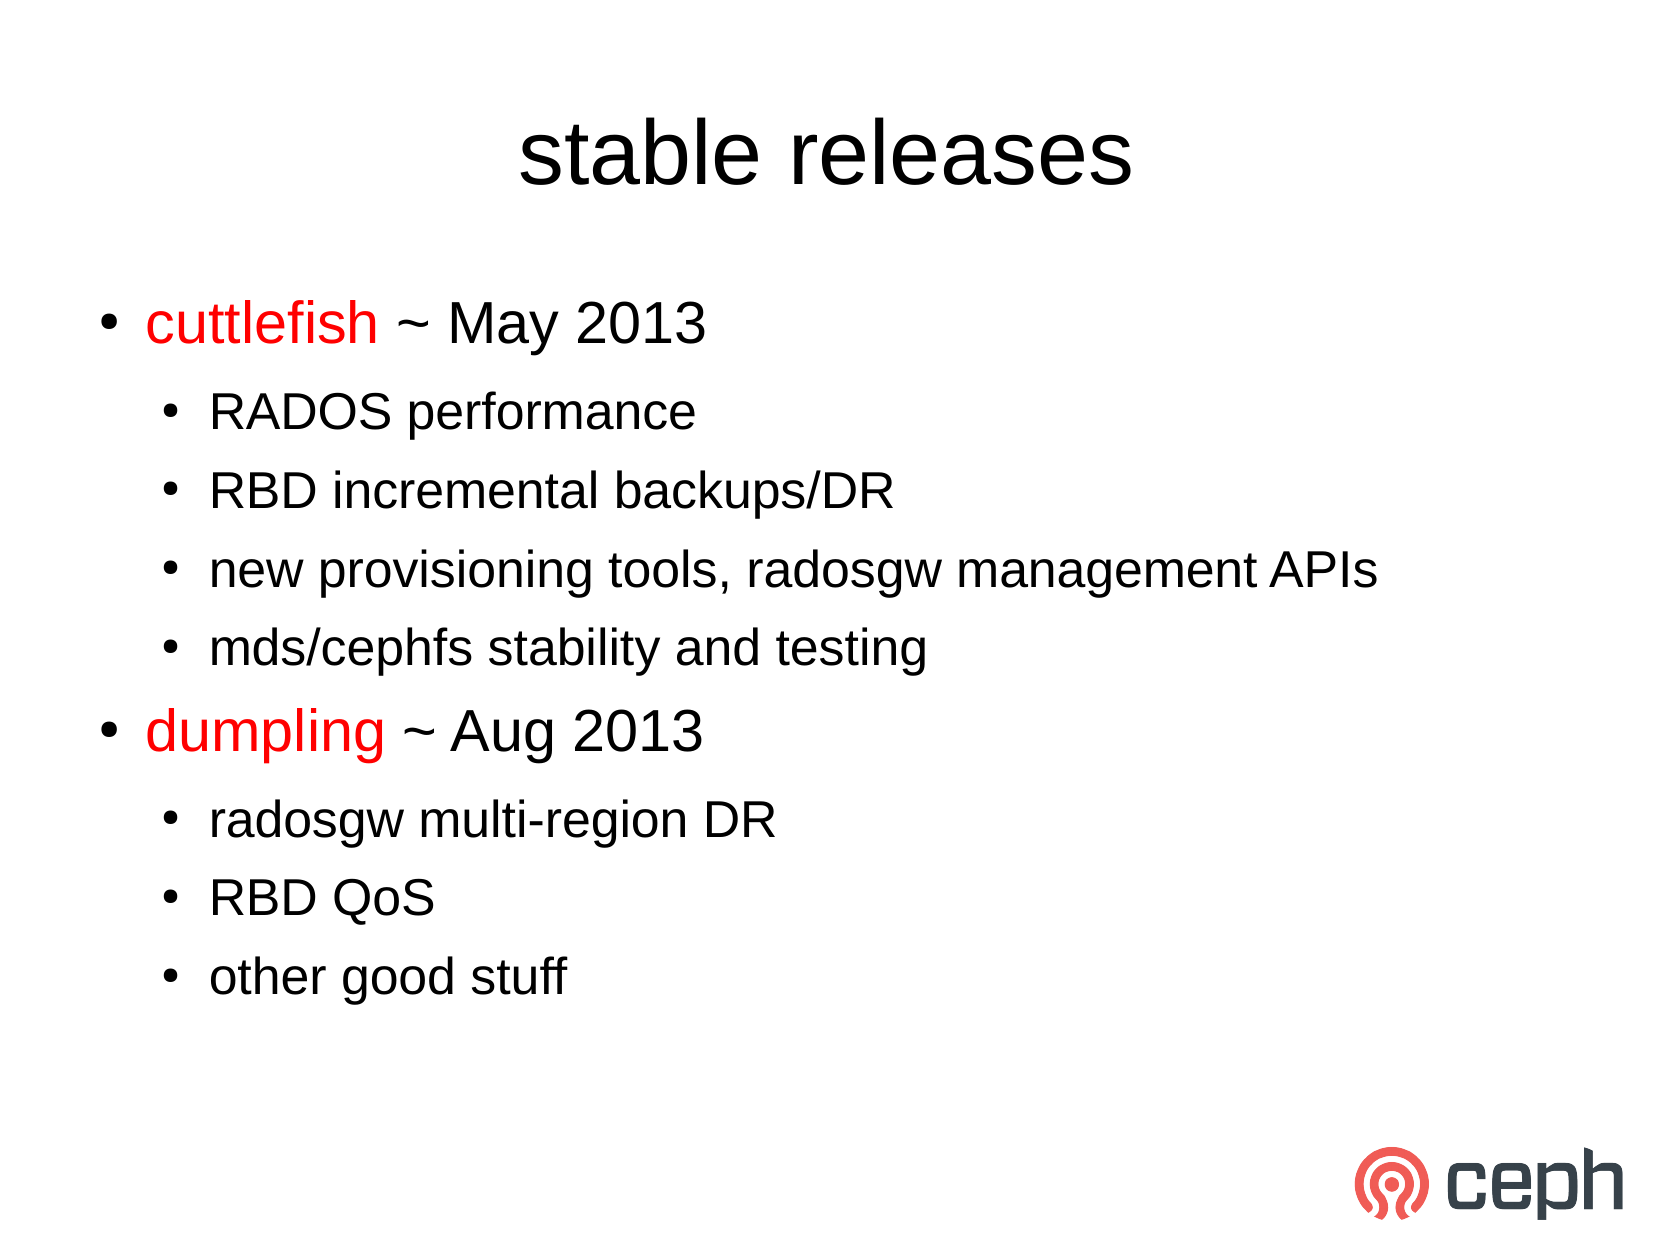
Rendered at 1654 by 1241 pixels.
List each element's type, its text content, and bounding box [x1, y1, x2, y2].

title stable releases [82, 49, 1571, 257]
list cuttlefish ~ May 2013 RADOS performance RBD incremental backups/DR new provisioning tools, radosgw management APIs mds/cephfs stability and testing dumpling ~ Aug 2013 radosgw multi-region DR RBD QoS other good stuff [82, 290, 1571, 1010]
picture [1308, 1100, 1654, 1241]
